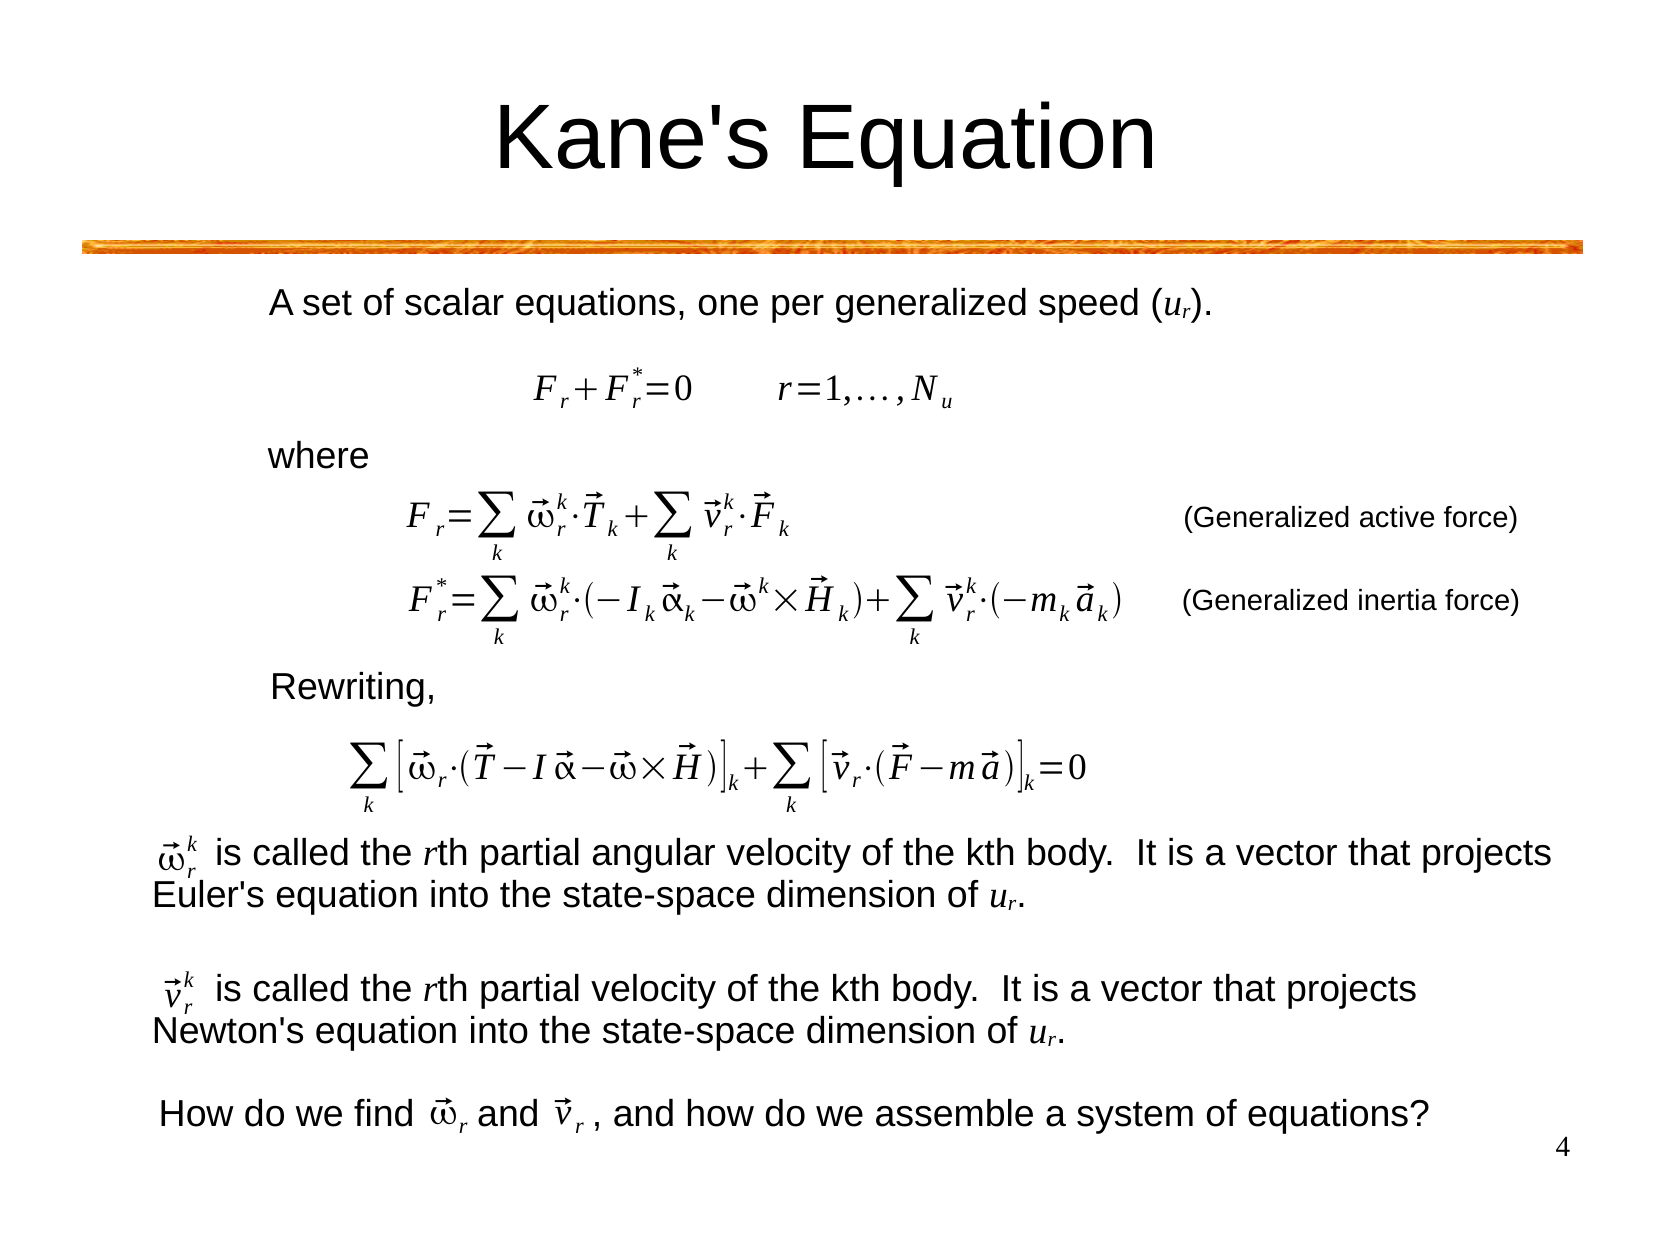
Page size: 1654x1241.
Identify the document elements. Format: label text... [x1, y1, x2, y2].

text_box where [253, 426, 385, 484]
chart [524, 361, 959, 415]
text_box is called the rth partial velocity of the kth body. It is a vector that projects Newton's equation into the state-space dimension of ur. [137, 960, 1444, 1072]
text_box (Generalized active force) [1168, 493, 1533, 542]
chart [400, 572, 1129, 650]
text_box How do we find and , and how do we assemble a system of equations? [144, 1085, 1449, 1143]
chart [398, 488, 795, 565]
chart [422, 1091, 474, 1139]
chart [151, 831, 203, 884]
chart [341, 738, 1093, 817]
text_box is called the rth partial angular velocity of the kth body. It is a vector that projects Euler's equation into the state-space dimension of ur. [137, 824, 1580, 936]
text_box Rewriting, [255, 658, 452, 716]
text_box A set of scalar equations, one per generalized speed (ur). [253, 273, 1231, 344]
picture [82, 240, 1583, 254]
text_box (Generalized inertia force) [1167, 576, 1534, 625]
chart [157, 967, 200, 1021]
title Kane's Equation [82, 49, 1571, 226]
chart [546, 1091, 590, 1139]
